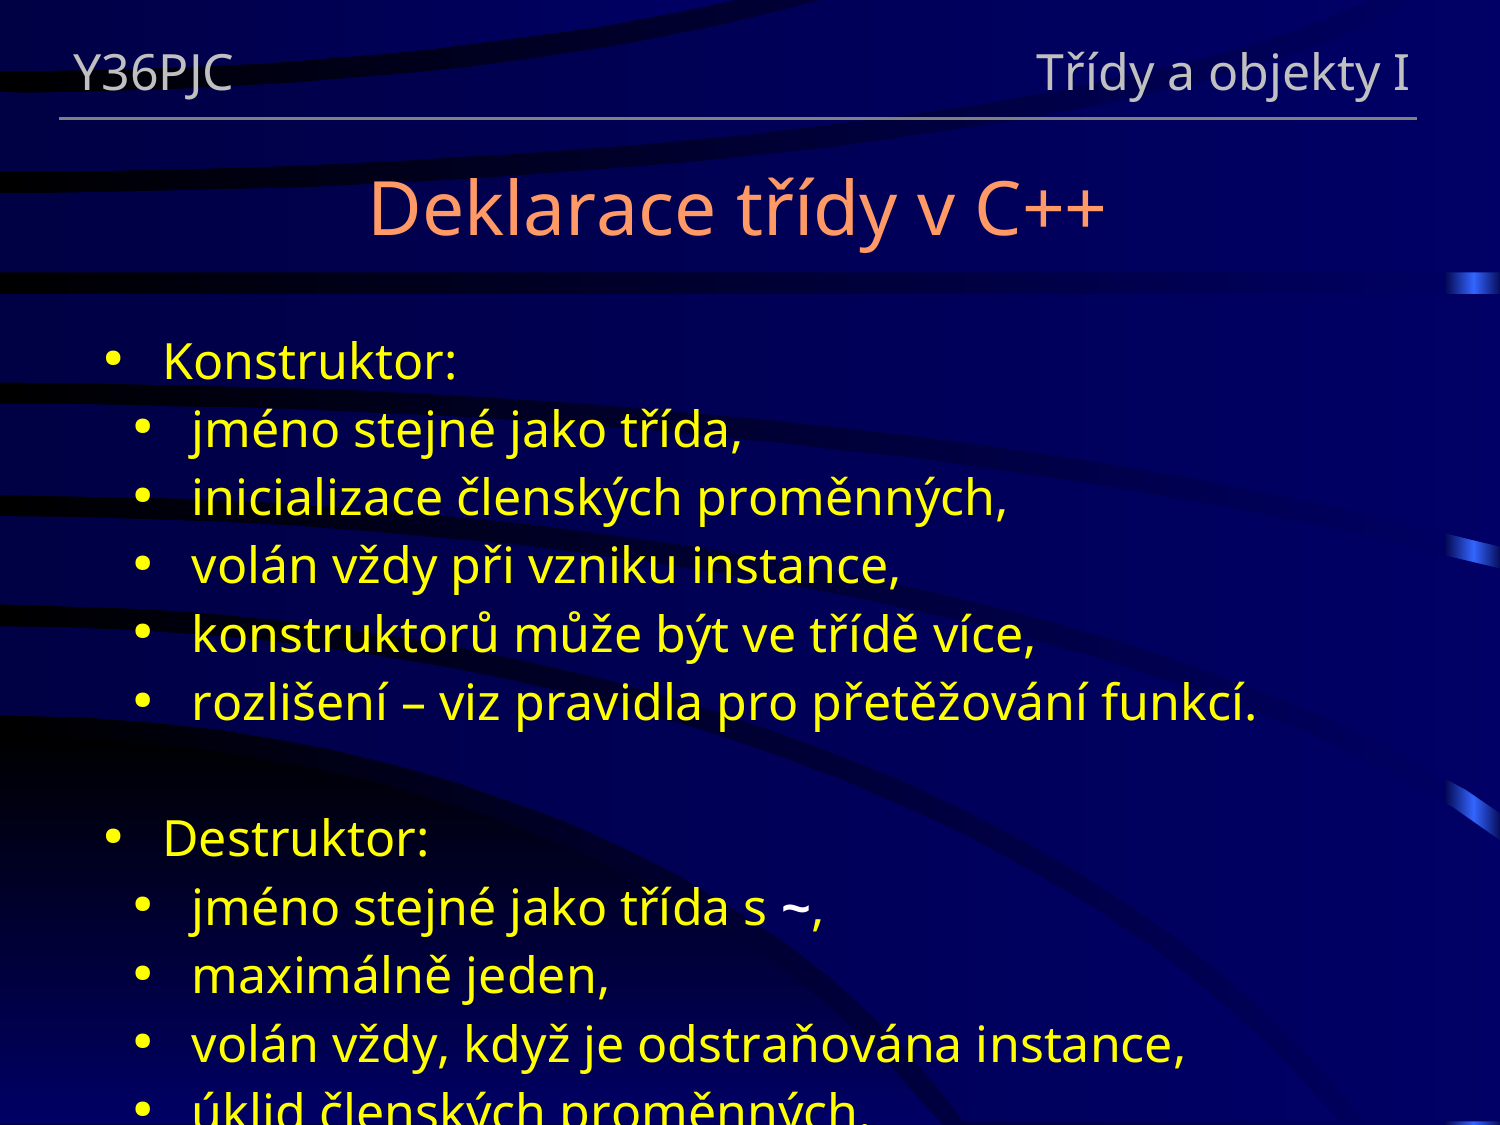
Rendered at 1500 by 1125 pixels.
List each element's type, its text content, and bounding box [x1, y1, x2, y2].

text_box Y36PJC [59, 29, 251, 105]
text_box Třídy a objekty I [1021, 29, 1418, 105]
text_box Deklarace třídy v C++ Konstruktor: jméno stejné jako třída, inicializace členských proměnných, volán vždy při vzniku instance, konstruktorů může být ve třídě více, rozlišení – viz pravidla pro přetěžování funkcí. Destruktor: jméno stejné jako třída s ~, maximálně jeden, volán vždy, když je odstraňována instance, úklid členských proměnných. Existují v Javě destruktory? [59, 147, 1418, 1102]
